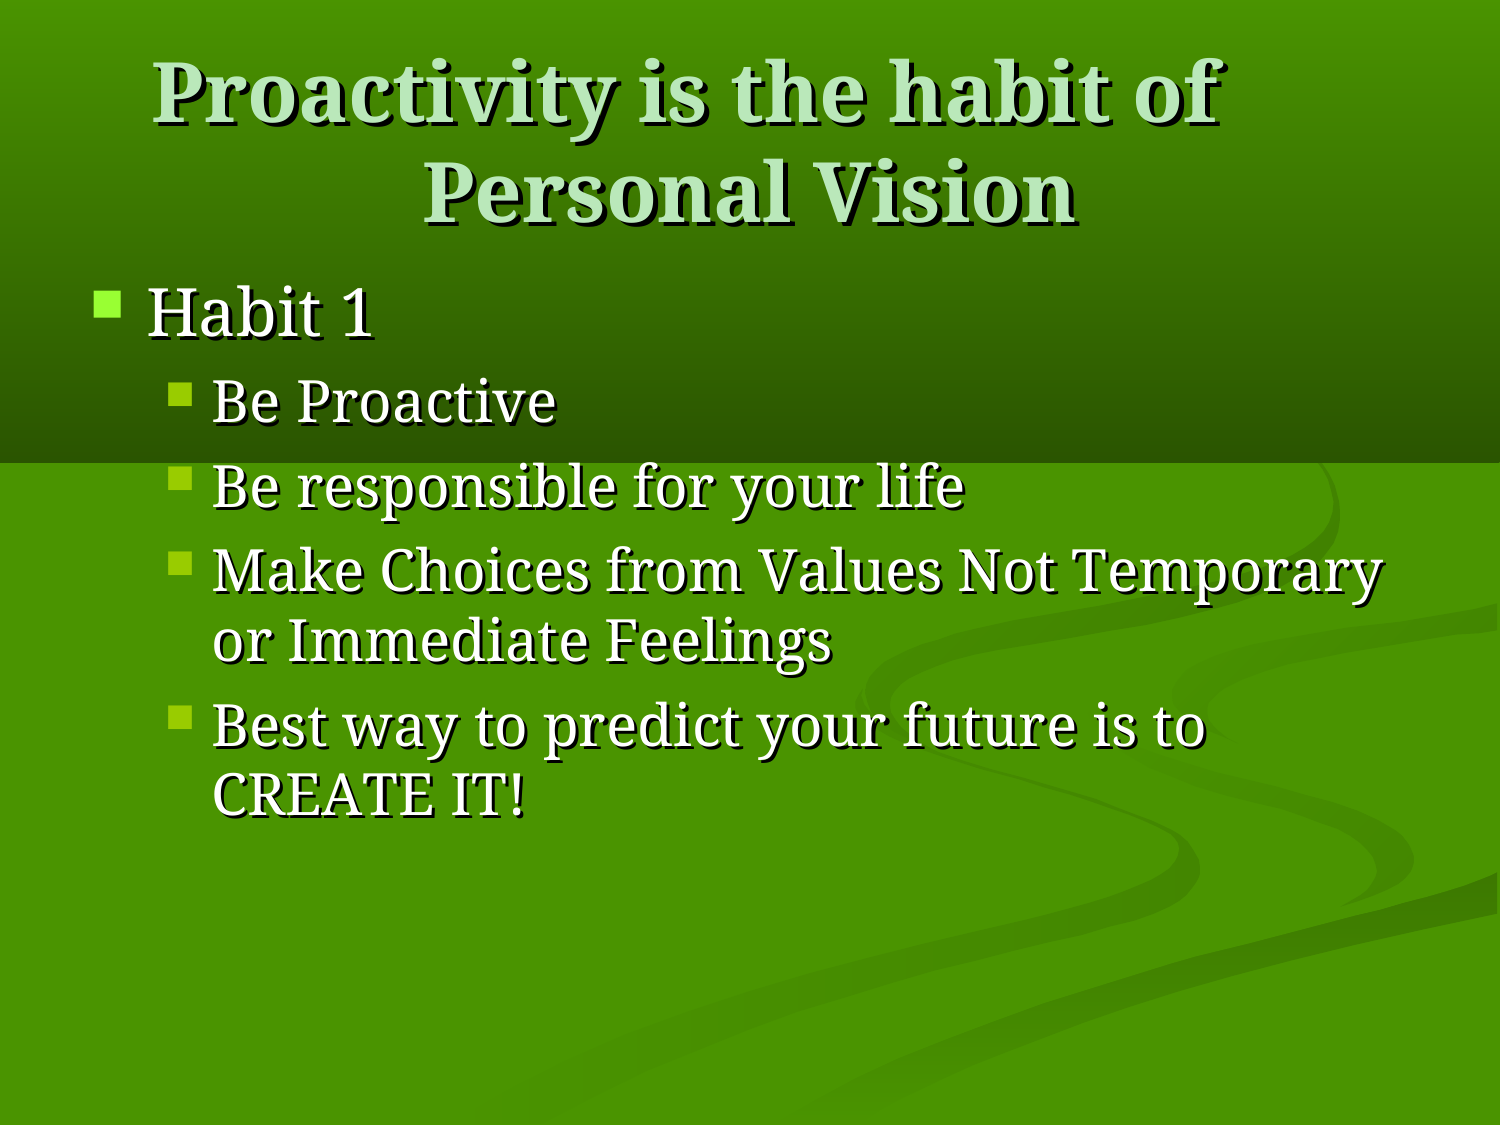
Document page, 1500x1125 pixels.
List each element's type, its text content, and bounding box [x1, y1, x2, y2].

title Proactivity is the habit of Personal Vision [75, 31, 1426, 247]
list Habit 1 Be Proactive Be responsible for your life Make Choices from Values Not Temporary or Immediate Feelings Best way to predict your future is to CREATE IT! [75, 262, 1426, 1006]
